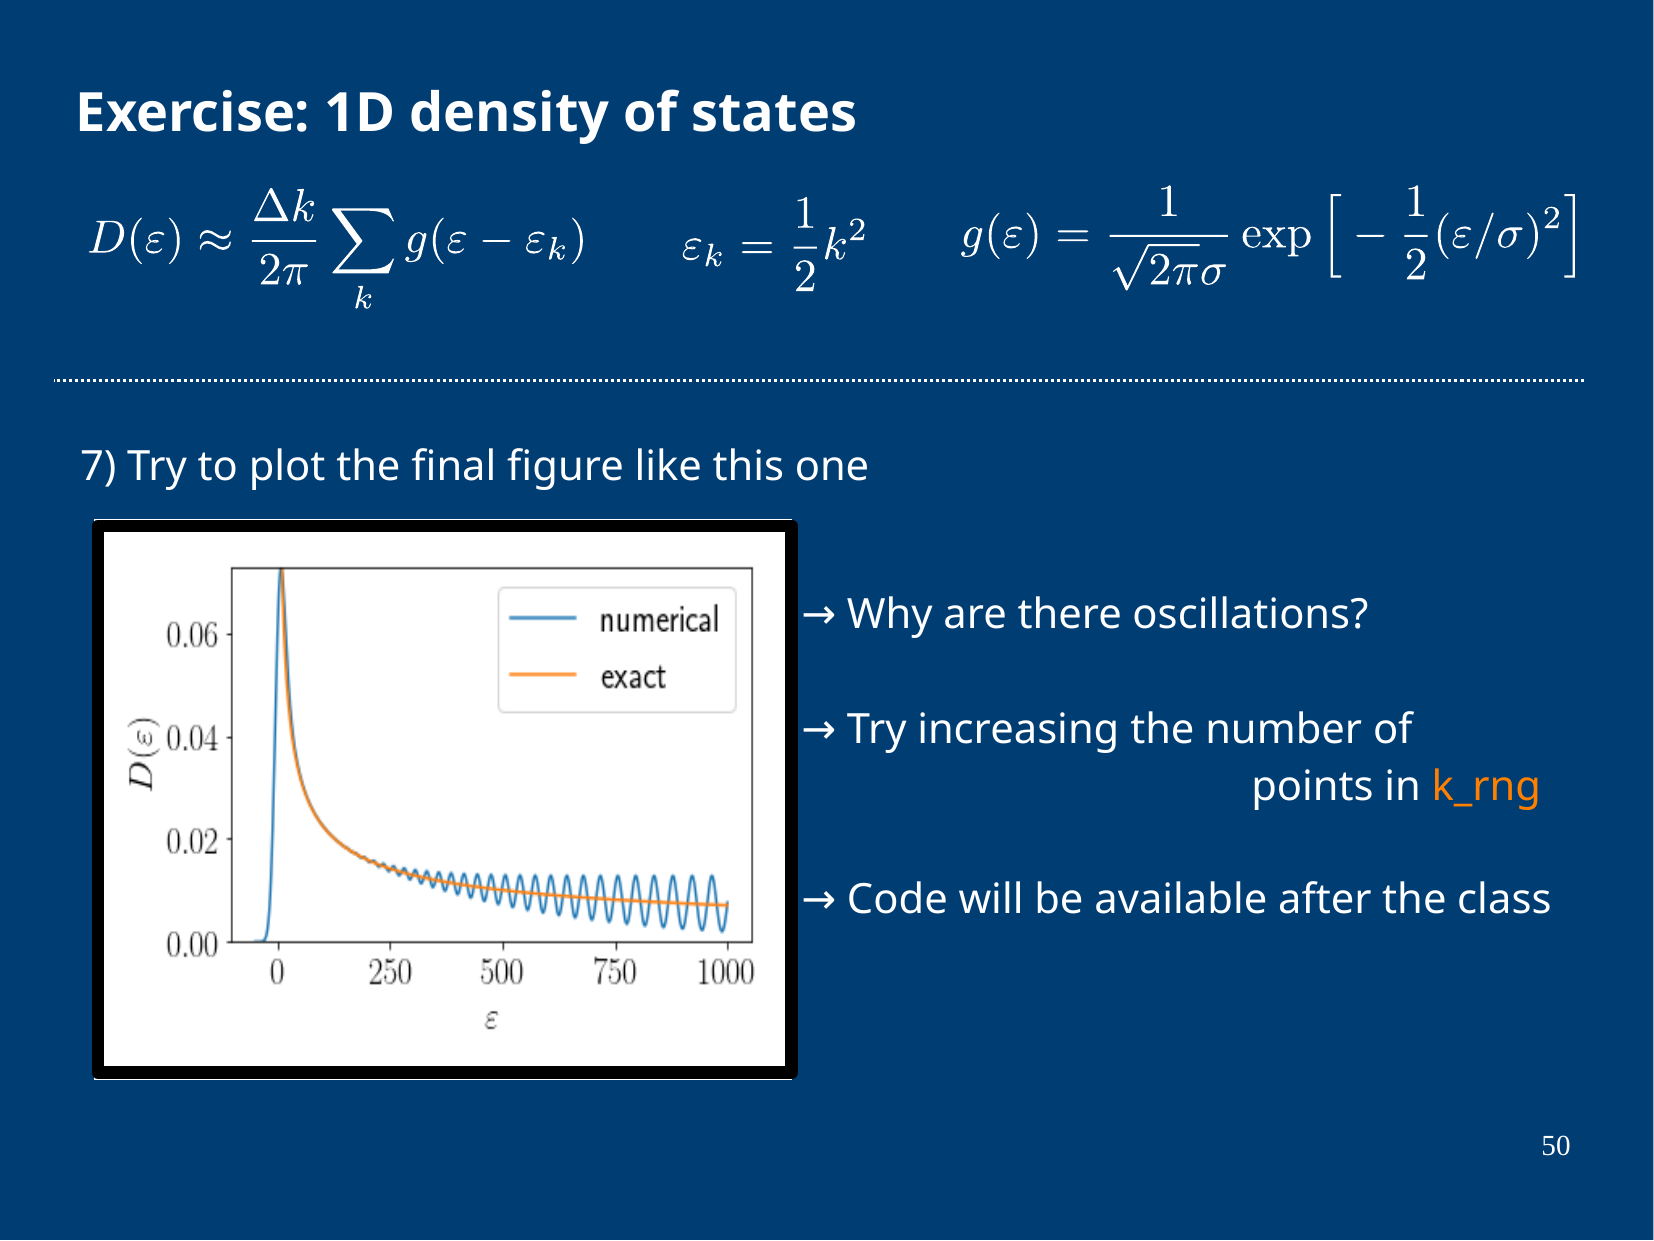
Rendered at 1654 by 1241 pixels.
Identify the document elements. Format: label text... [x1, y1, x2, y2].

text_box Exercise: 1D density of states [60, 65, 1576, 167]
picture [104, 532, 785, 1066]
picture [958, 183, 1577, 293]
text_box → Why are there oscillations? → Try increasing the number of points in k_rng → Code will be available after the class [798, 576, 1621, 987]
picture [86, 187, 583, 309]
text_box 7) Try to plot the final figure like this one [65, 428, 1253, 504]
picture [681, 196, 865, 292]
